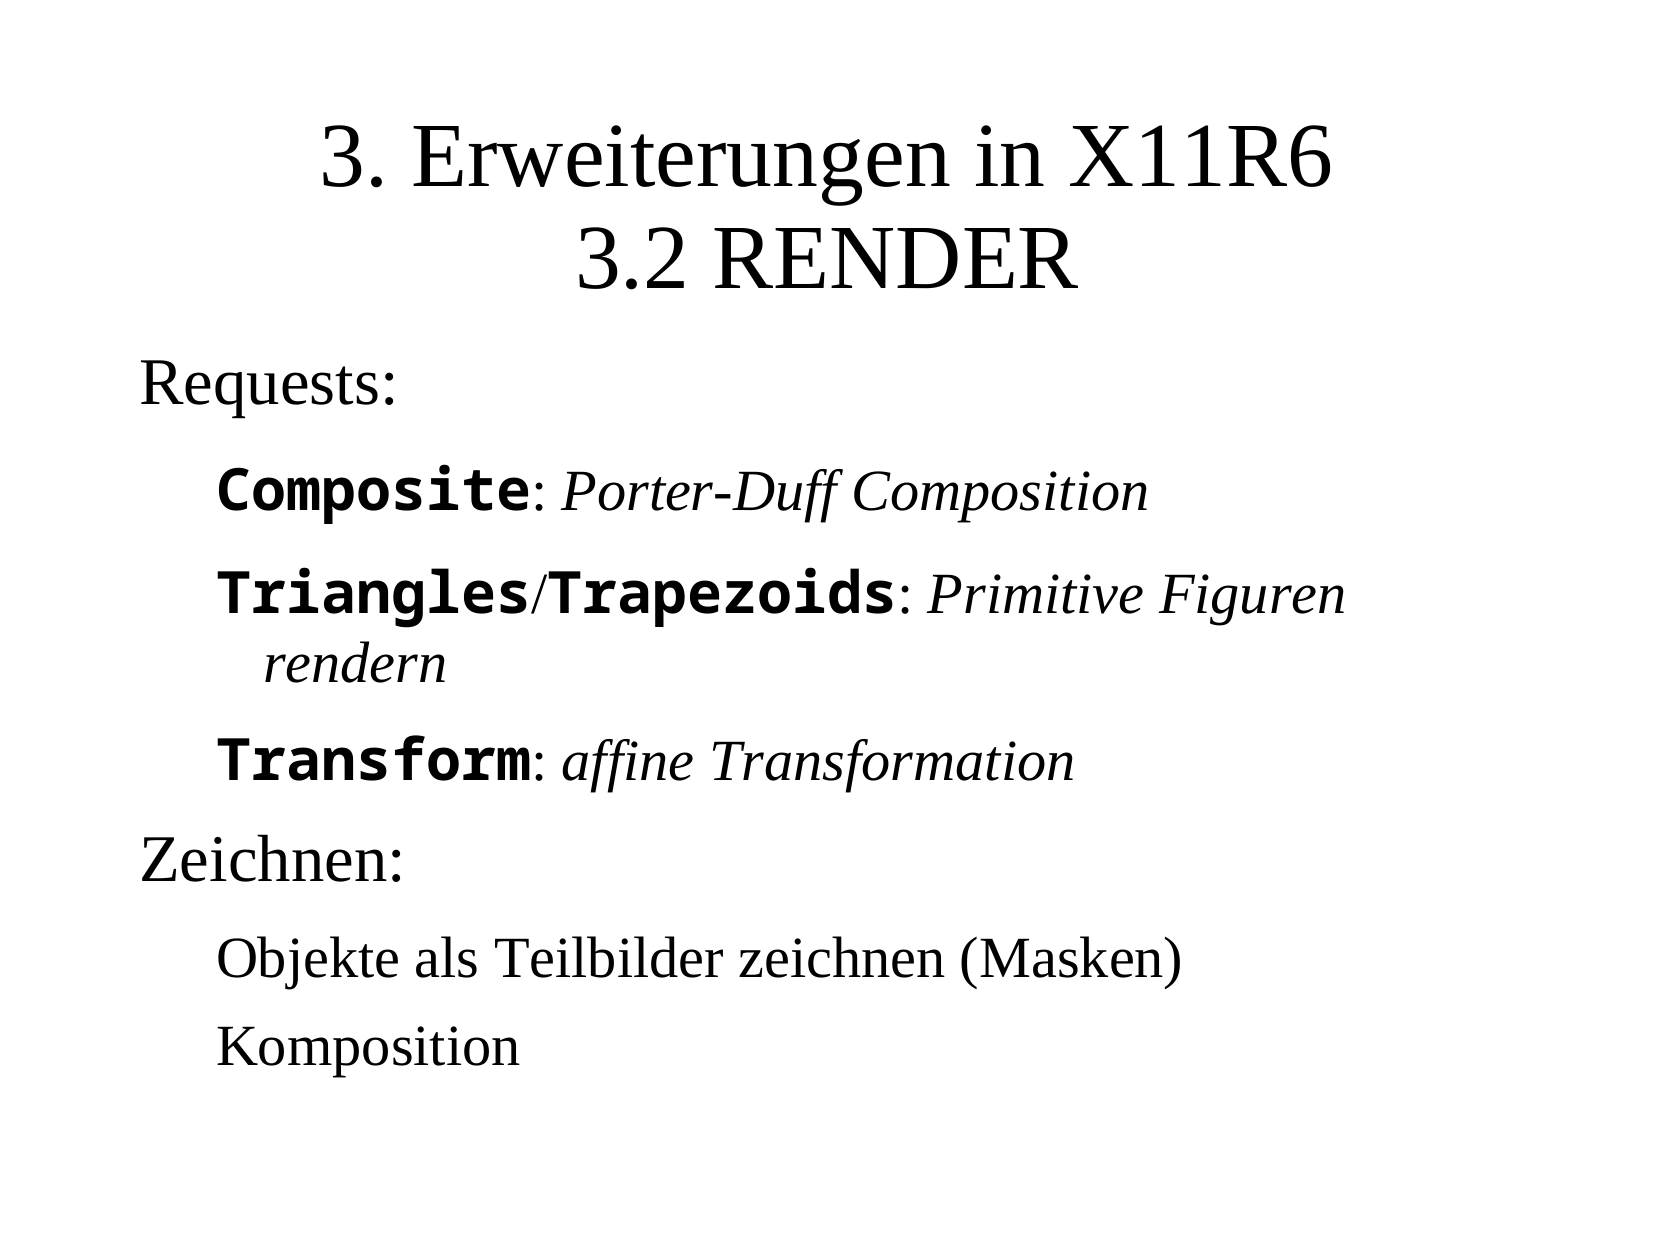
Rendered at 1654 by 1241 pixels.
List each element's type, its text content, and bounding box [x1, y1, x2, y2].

title 3. Erweiterungen in X11R6 3.2 RENDER [121, 102, 1534, 311]
list Requests: Composite: Porter-Duff Composition Triangles/Trapezoids: Primitive Figuren rendern Transform: affine Transformation Zeichnen: Objekte als Teilbilder zeichnen (Masken) Komposition [121, 344, 1534, 1127]
